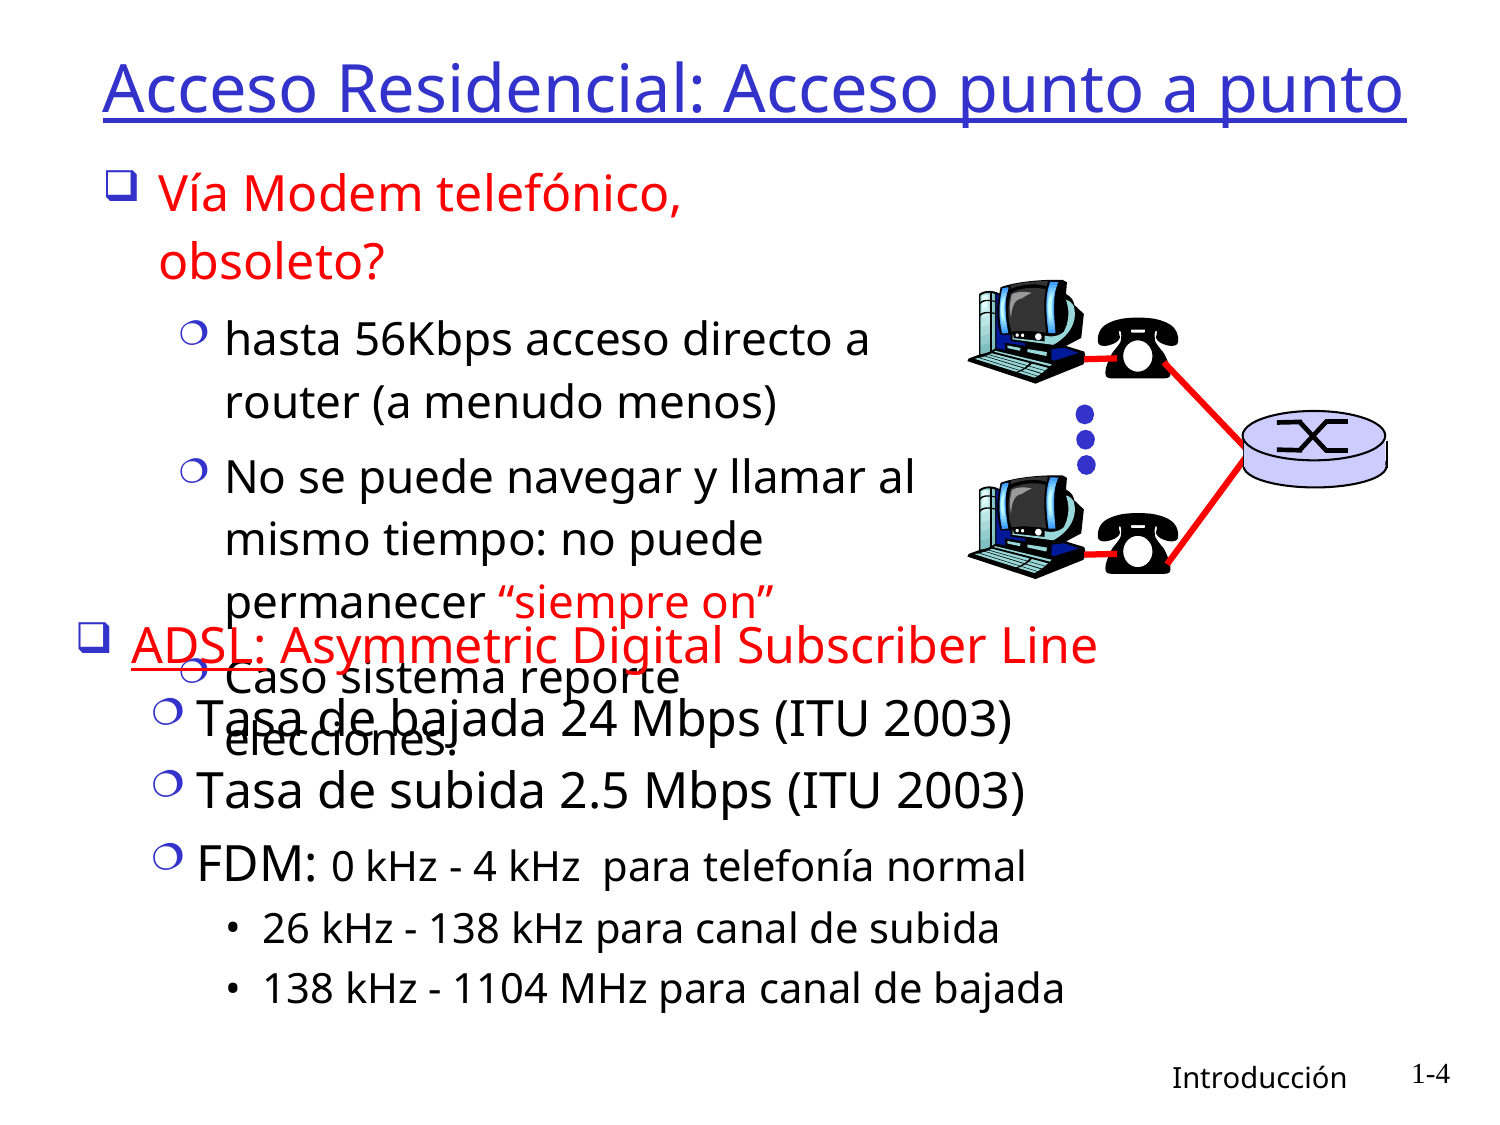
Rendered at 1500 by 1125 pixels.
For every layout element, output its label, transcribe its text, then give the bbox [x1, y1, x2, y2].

picture [967, 474, 1088, 580]
picture [1097, 317, 1179, 379]
list ADSL: Asymmetric Digital Subscriber Line Tasa de bajada 24 Mbps (ITU 2003) Tasa de subida 2.5 Mbps (ITU 2003) FDM: 0 kHz - 4 kHz para telefonía normal 26 kHz - 138 kHz para canal de subida 138 kHz - 1104 MHz para canal de bajada [75, 613, 1426, 1064]
picture [1097, 513, 1179, 574]
text_box [1077, 455, 1096, 475]
text_box [1076, 429, 1095, 450]
text_box [1242, 410, 1387, 488]
text_box [1075, 404, 1095, 425]
picture [967, 278, 1088, 384]
list Vía Modem telefónico, obsoleto? hasta 56Kbps acceso directo a router (a menudo menos) No se puede navegar y llamar al mismo tiempo: no puede permanecer “siempre on” Caso sistema reporte elecciones. [87, 149, 938, 613]
title Acceso Residencial: Acceso punto a punto [87, 23, 1463, 150]
